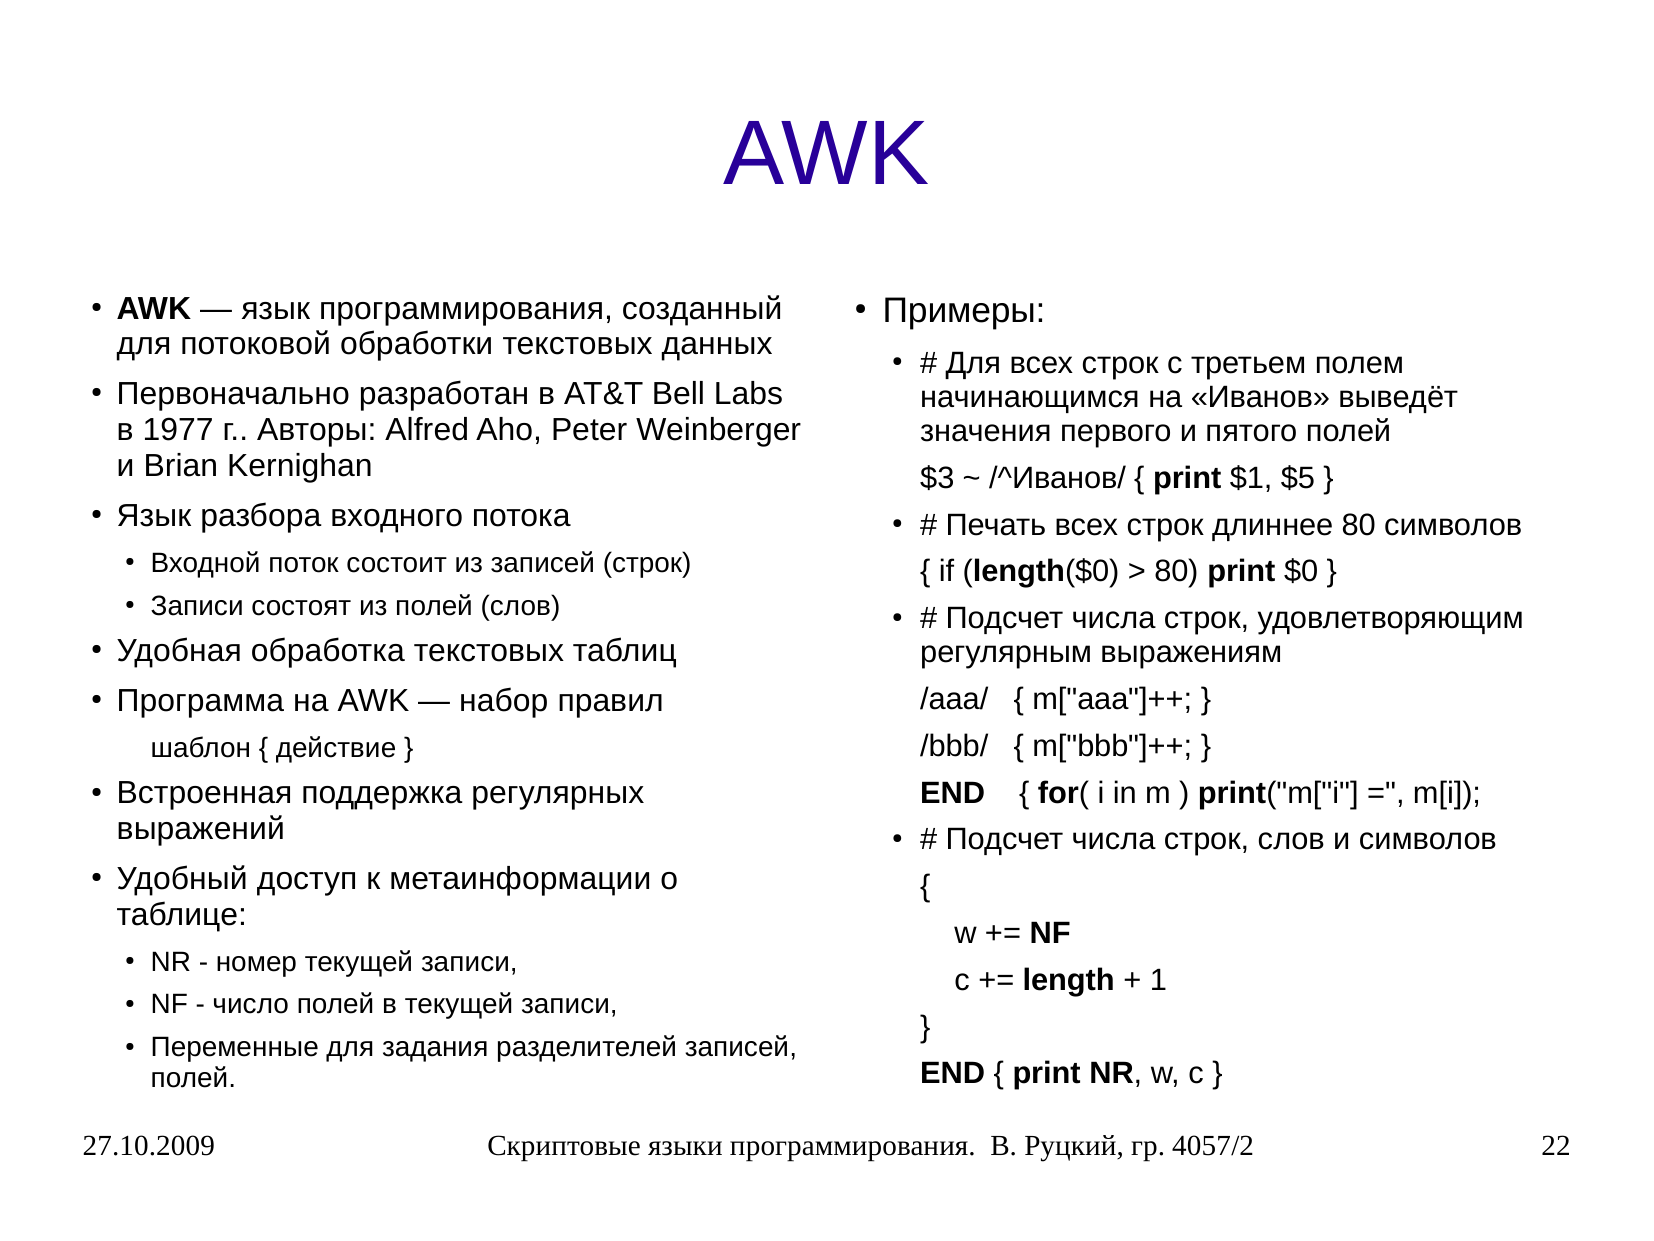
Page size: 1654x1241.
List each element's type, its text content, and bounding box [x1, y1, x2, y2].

list Примеры: # Для всех строк с третьем полем начинающимся на «Иванов» выведёт значения первого и пятого полей $3 ~ /^Иванов/ { print $1, $5 } # Печать всех строк длиннее 80 символов { if (length($0) > 80) print $0 } # Подсчет числа строк, удовлетворяющим регулярным выражениям /aaa/ { m["aaa"]++; } /bbb/ { m["bbb"]++; } END { for( i in m ) print("m["i"] =", m[i]); # Подсчет числа строк, слов и символов { w += NF c += length + 1 } END { print NR, w, c } [845, 290, 1572, 1109]
list AWK — язык программирования, созданный для потоковой обработки текстовых данных Первоначально разработан в AT&T Bell Labs в 1977 г.. Авторы: Alfred Aho, Peter Weinberger и Brian Kernighan Язык разбора входного потока Входной поток состоит из записей (строк) Записи состоят из полей (слов) Удобная обработка текстовых таблиц Программа на AWK — набор правил шаблон { действие } Встроенная поддержка регулярных выражений Удобный доступ к метаинформации о таблице: NR - номер текущей записи, NF - число полей в текущей записи, Переменные для задания разделителей записей, полей. [82, 290, 809, 1109]
title AWK [82, 49, 1571, 257]
